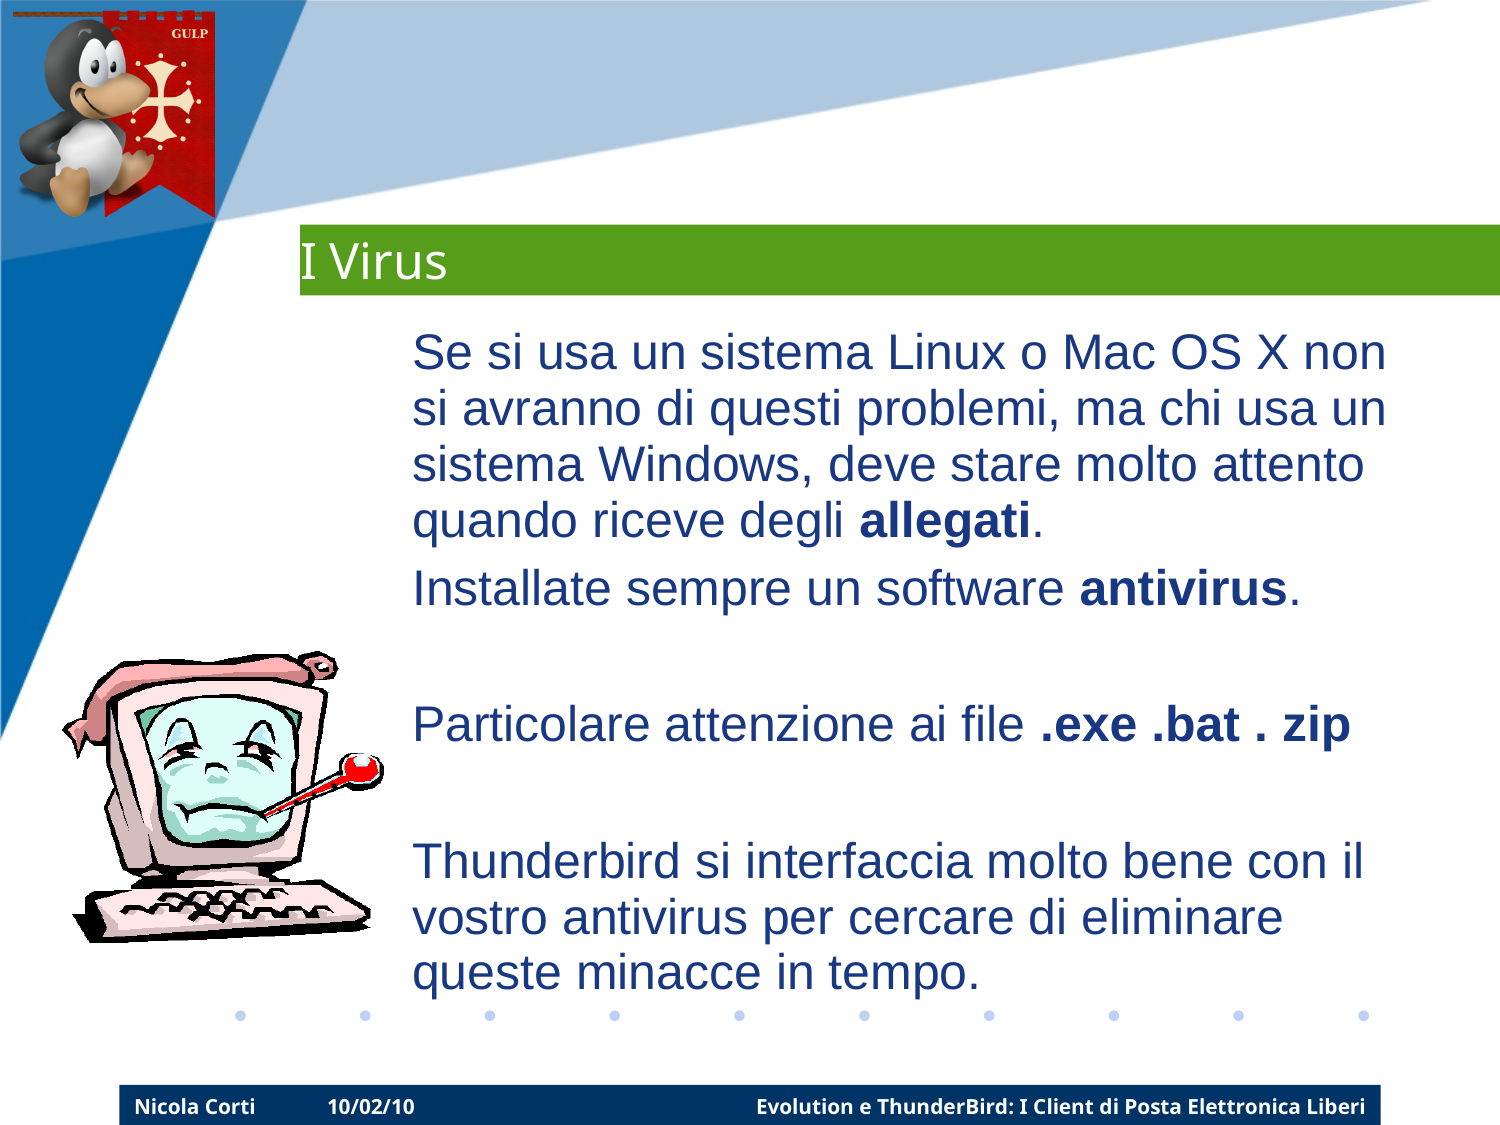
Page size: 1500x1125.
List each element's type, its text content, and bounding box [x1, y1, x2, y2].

picture [0, 0, 1500, 945]
list Se si usa un sistema Linux o Mac OS X non si avranno di questi problemi, ma chi usa un sistema Windows, deve stare molto attento quando riceve degli allegati. Installate sempre un software antivirus. Particolare attenzione ai file .exe .bat . zip Thunderbird si interfaccia molto bene con il vostro antivirus per cercare di eliminare queste minacce in tempo. [299, 324, 1418, 1068]
title I Virus [300, 224, 1500, 296]
